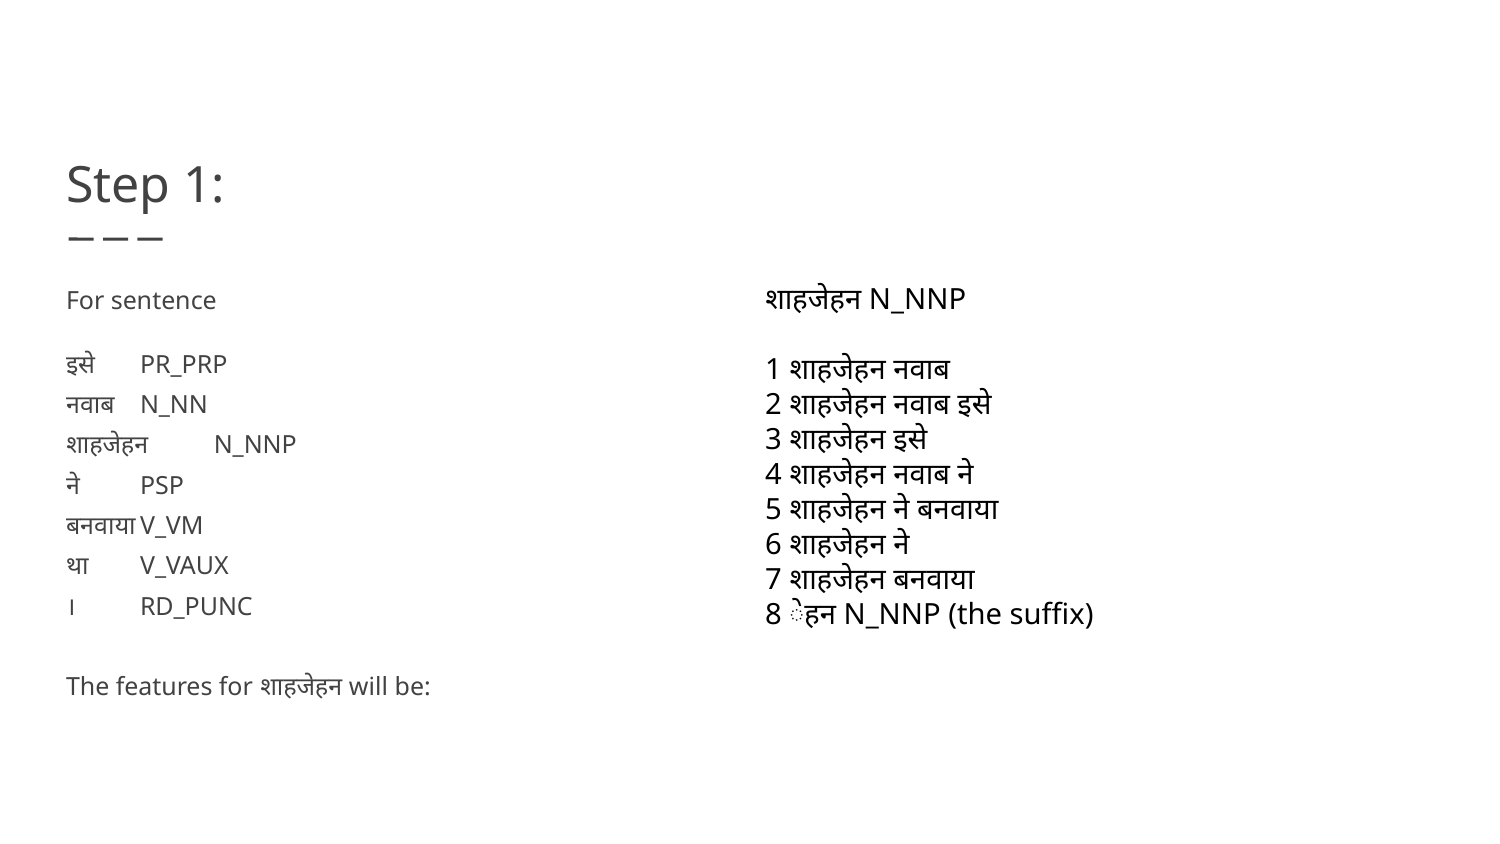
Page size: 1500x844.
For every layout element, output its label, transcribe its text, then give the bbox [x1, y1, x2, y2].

title Step 1: [51, 103, 512, 228]
list For sentence इसे PR_PRP नवाब N_NN शाहजेहन N_NNP ने PSP बनवाया V_VM था V_VAUX । RD_PUNC The features for शाहजेहन will be: [51, 265, 512, 750]
text_box शाहजेहन N_NNP 1 शाहजेहन नवाब 2 शाहजेहन नवाब इसे 3 शाहजेहन इसे 4 शाहजेहन नवाब ने 5 शाहजेहन ने बनवाया 6 शाहजेहन ने 7 शाहजेहन बनवाया 8 ेहन N_NNP (the suffix) [750, 265, 1331, 750]
